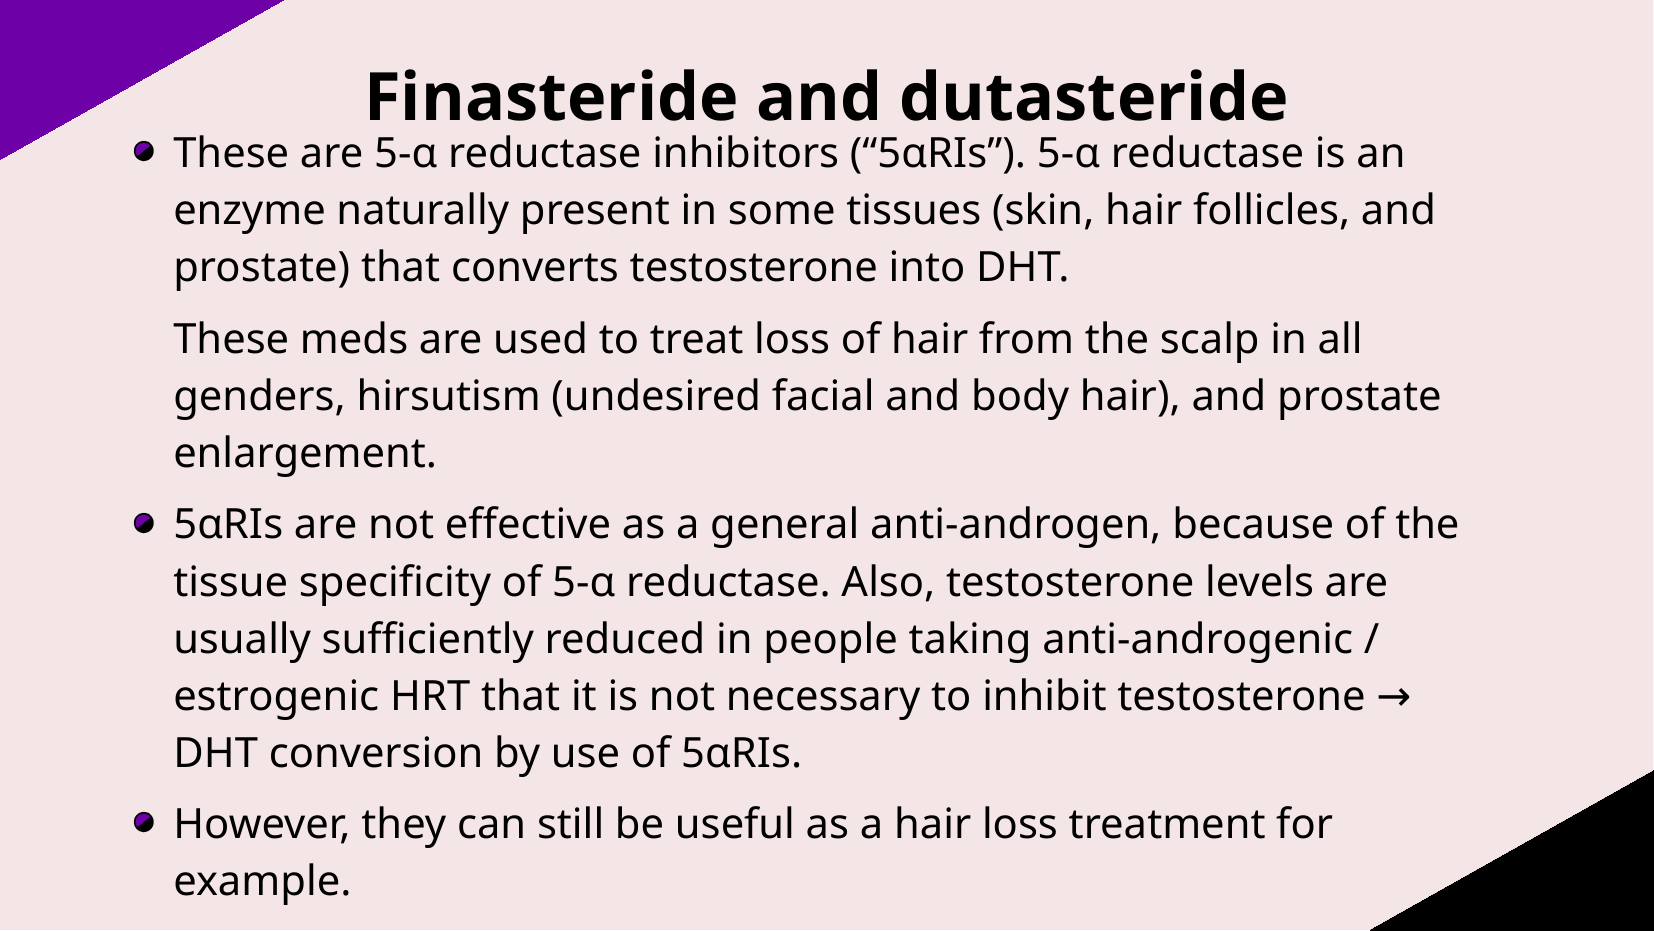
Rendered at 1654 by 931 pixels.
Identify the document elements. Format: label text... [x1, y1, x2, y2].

subtitle These are 5-α reductase inhibitors (“5αRIs”). 5-α reductase is an enzyme naturally present in some tissues (skin, hair follicles, and prostate) that converts testosterone into DHT. These meds are used to treat loss of hair from the scalp in all genders, hirsutism (undesired facial and body hair), and prostate enlargement. 5αRIs are not effective as a general anti-androgen, because of the tissue specificity of 5-α reductase. Also, testosterone levels are usually sufficiently reduced in people taking anti-androgenic / estrogenic HRT that it is not necessary to inhibit testosterone → DHT conversion by use of 5αRIs. However, they can still be useful as a hair loss treatment for example. [132, 141, 1487, 890]
text_box [1370, 770, 1654, 931]
title Finasteride and dutasteride [82, 35, 1571, 154]
text_box [0, 0, 284, 160]
